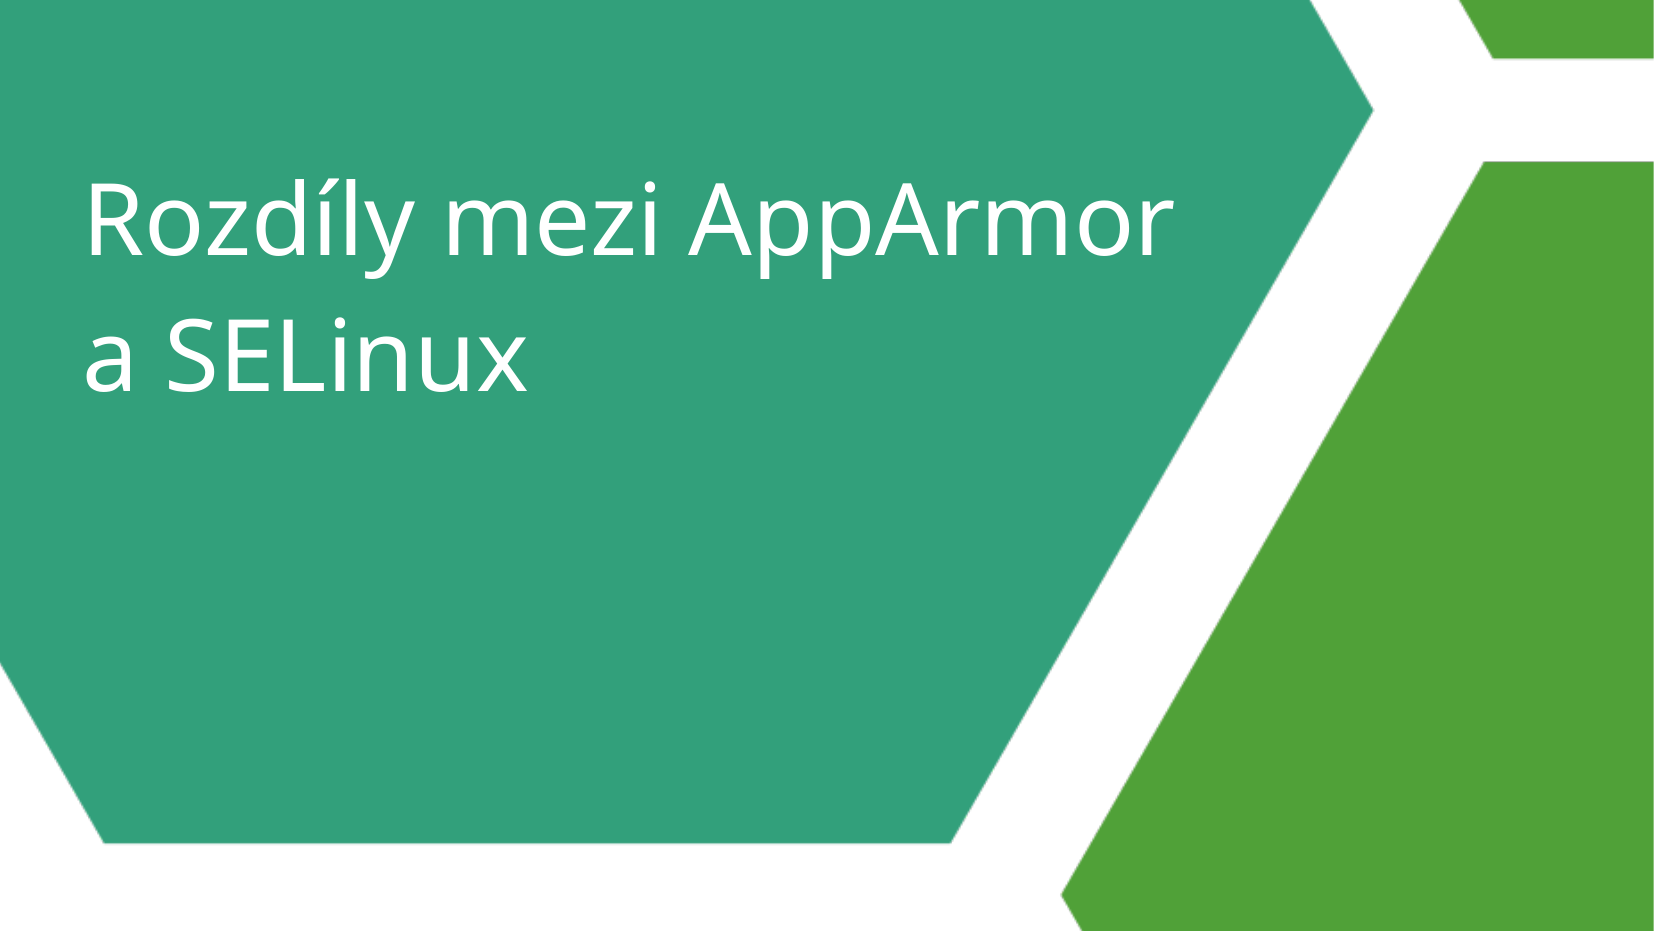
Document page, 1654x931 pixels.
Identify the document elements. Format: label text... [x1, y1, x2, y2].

title Rozdíly mezi AppArmor a SELinux [82, 178, 1218, 528]
picture [0, 0, 1654, 931]
